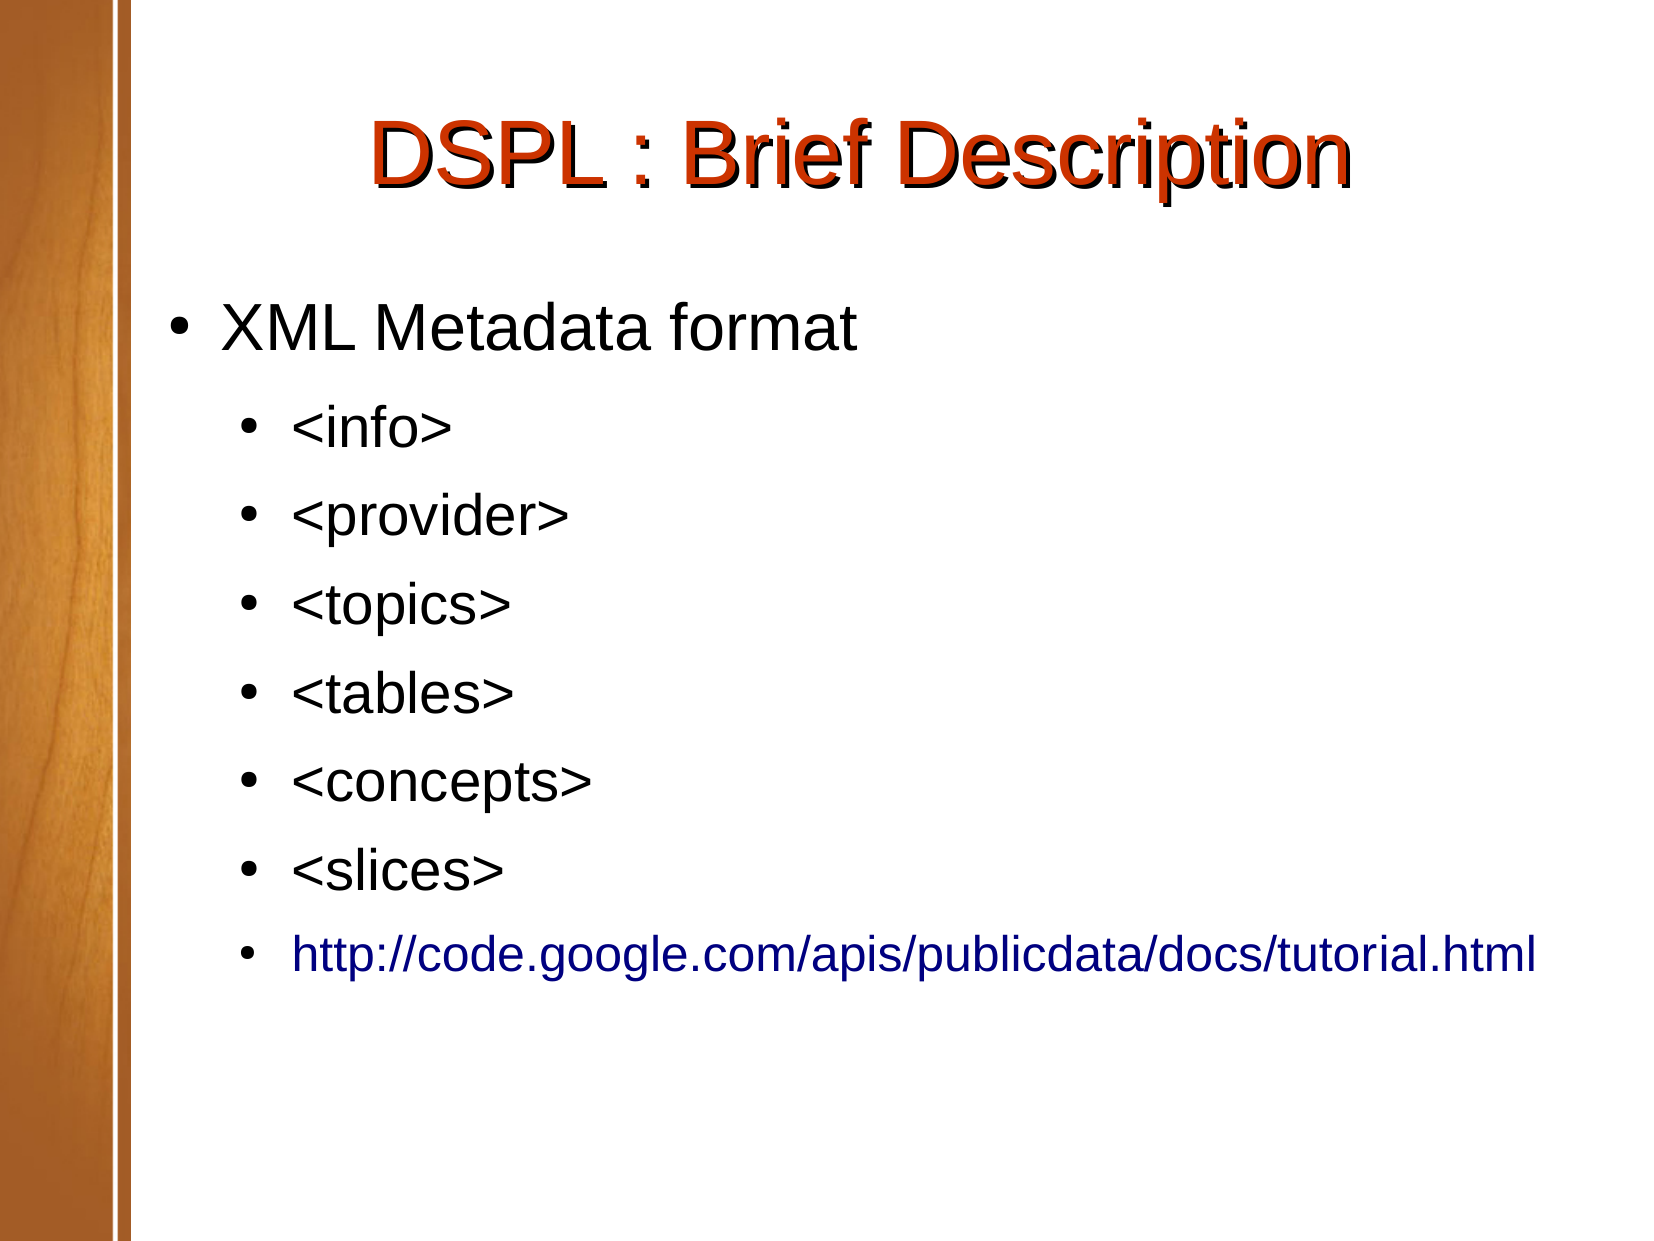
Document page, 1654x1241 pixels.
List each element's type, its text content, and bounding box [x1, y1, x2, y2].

picture [0, 0, 131, 1241]
title DSPL : Brief Description [150, 56, 1571, 250]
list XML Metadata format <info> <provider> <topics> <tables> <concepts> <slices> http://code.google.com/apis/publicdata/docs/tutorial.html [150, 290, 1571, 1201]
